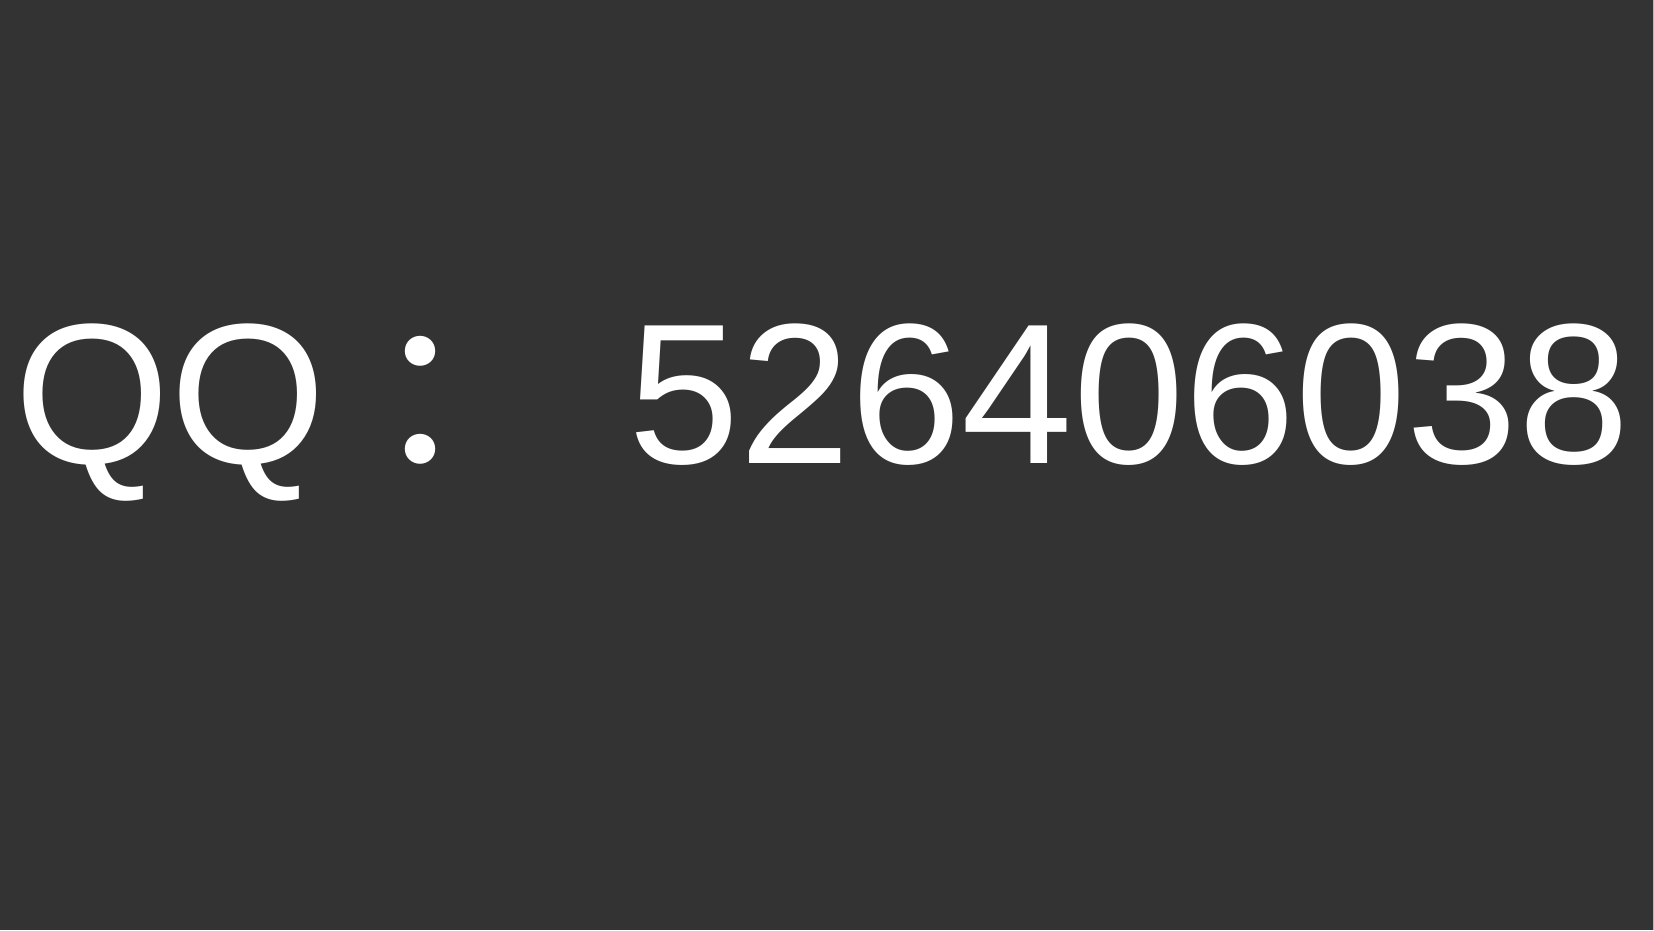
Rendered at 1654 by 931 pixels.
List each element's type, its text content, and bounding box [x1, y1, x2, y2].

text_box QQ：526406038 [0, 224, 1654, 759]
